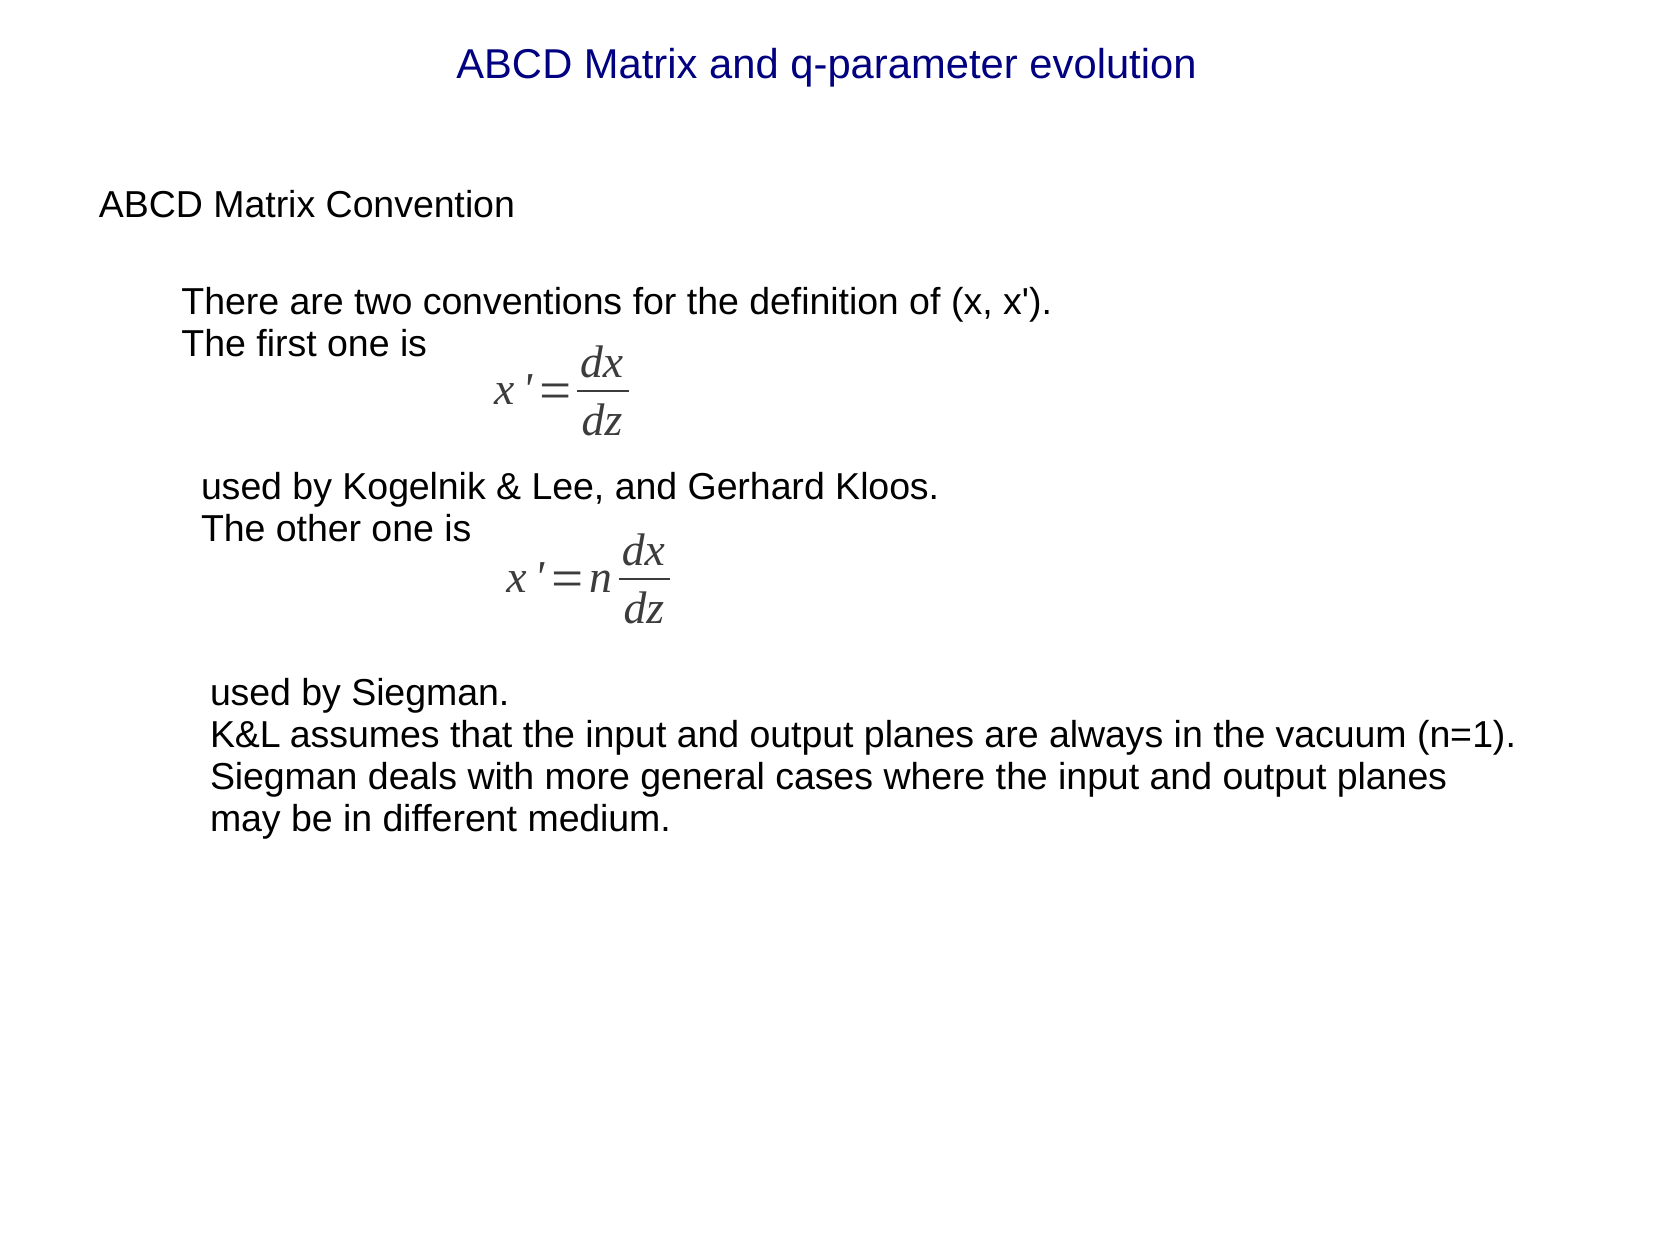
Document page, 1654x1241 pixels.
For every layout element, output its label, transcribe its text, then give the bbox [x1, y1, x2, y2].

text_box used by Kogelnik & Lee, and Gerhard Kloos. The other one is [186, 458, 955, 558]
text_box ABCD Matrix and q-parameter evolution [441, 33, 1212, 95]
text_box There are two conventions for the definition of (x, x'). The first one is [166, 273, 1068, 373]
text_box ABCD Matrix Convention [84, 175, 530, 233]
chart [484, 337, 637, 446]
text_box used by Siegman. K&L assumes that the input and output planes are always in the vacuum (n=1). Siegman deals with more general cases where the input and output planes may be in different medium. [195, 664, 1532, 847]
chart [496, 558, 679, 634]
